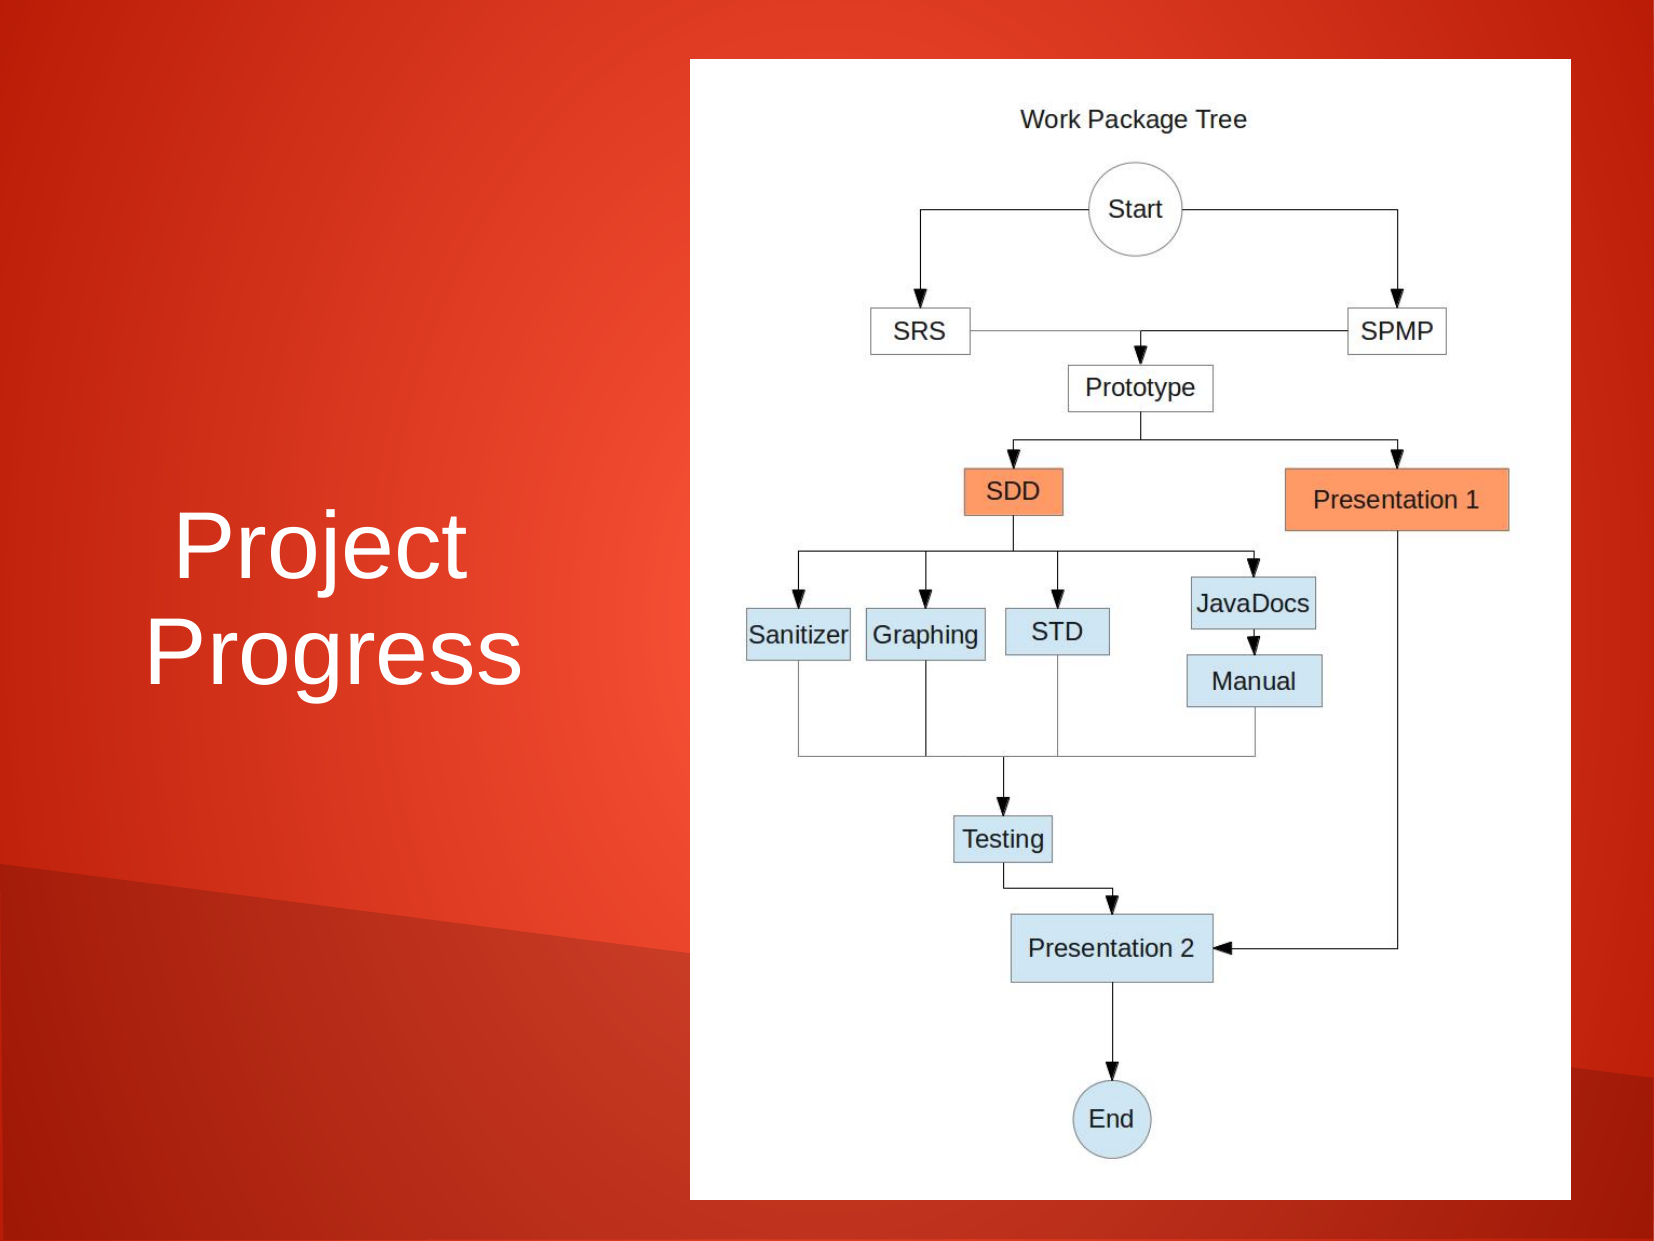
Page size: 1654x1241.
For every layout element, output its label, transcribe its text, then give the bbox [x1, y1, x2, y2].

title Project Progress [90, 492, 578, 706]
picture [690, 59, 1571, 1201]
